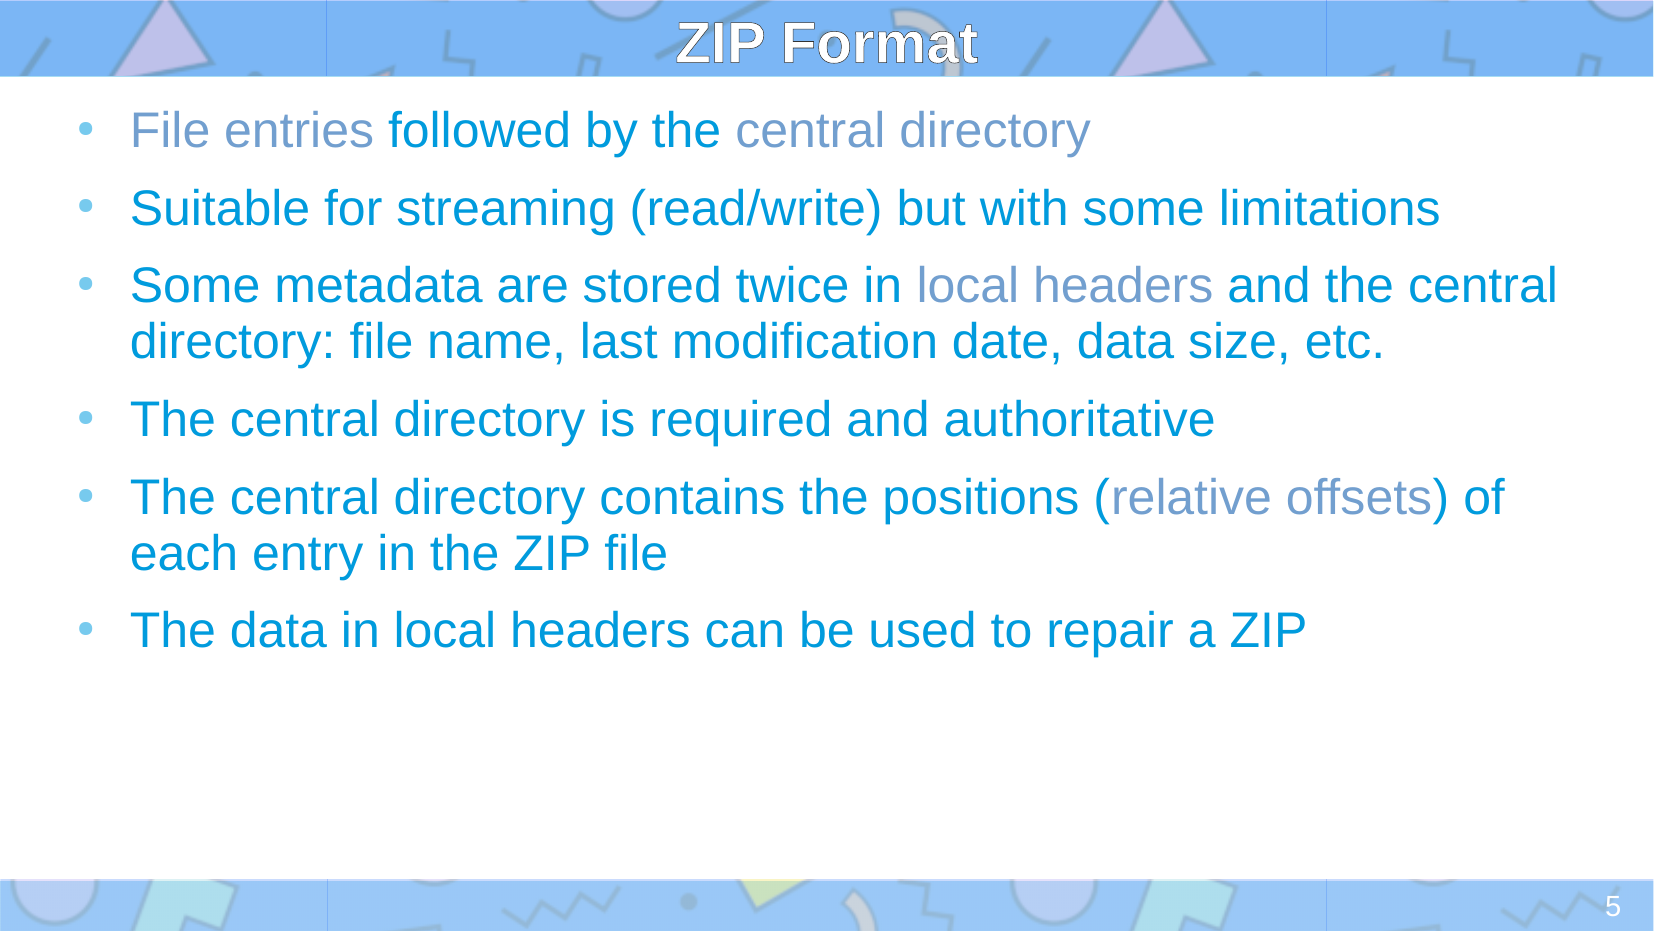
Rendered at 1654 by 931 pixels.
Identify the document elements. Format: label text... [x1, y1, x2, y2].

picture [0, 0, 1654, 76]
list File entries followed by the central directory Suitable for streaming (read/write) but with some limitations Some metadata are stored twice in local headers and the central directory: file name, last modification date, data size, etc. The central directory is required and authoritative The central directory contains the positions (relative offsets) of each entry in the ZIP file The data in local headers can be used to repair a ZIP [59, 101, 1613, 863]
picture [0, 879, 1654, 931]
title ZIP Format [59, 3, 1595, 82]
